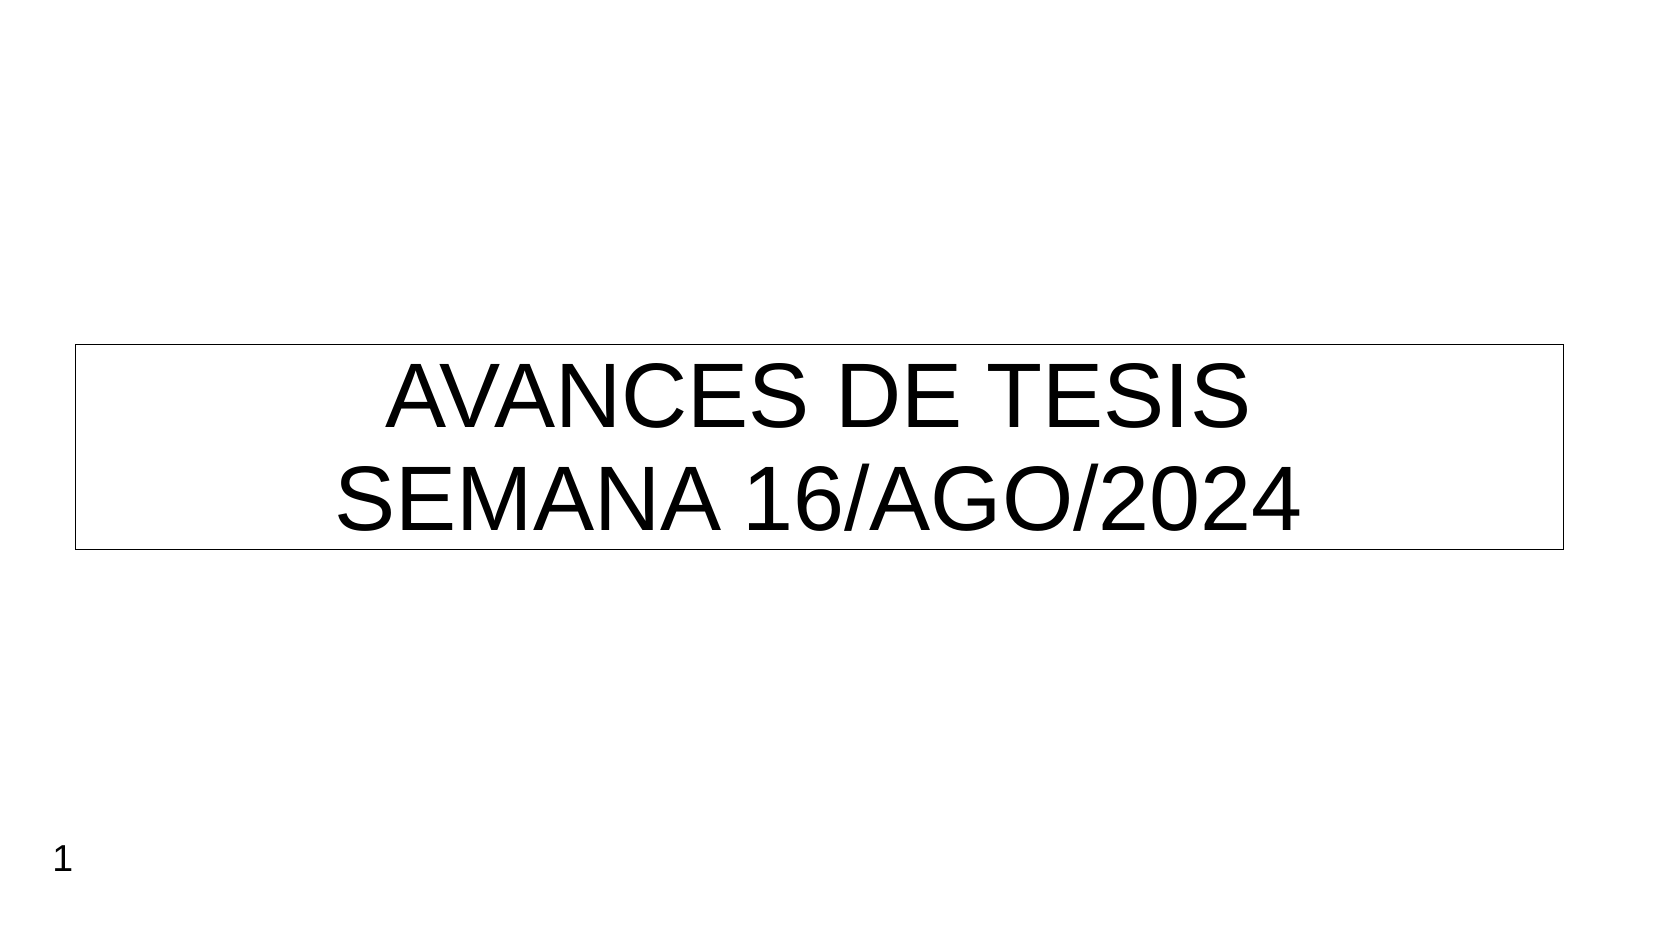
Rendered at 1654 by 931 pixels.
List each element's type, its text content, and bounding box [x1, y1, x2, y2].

text_box <number> [37, 829, 667, 901]
title AVANCES DE TESIS SEMANA 16/AGO/2024 [75, 344, 1564, 550]
